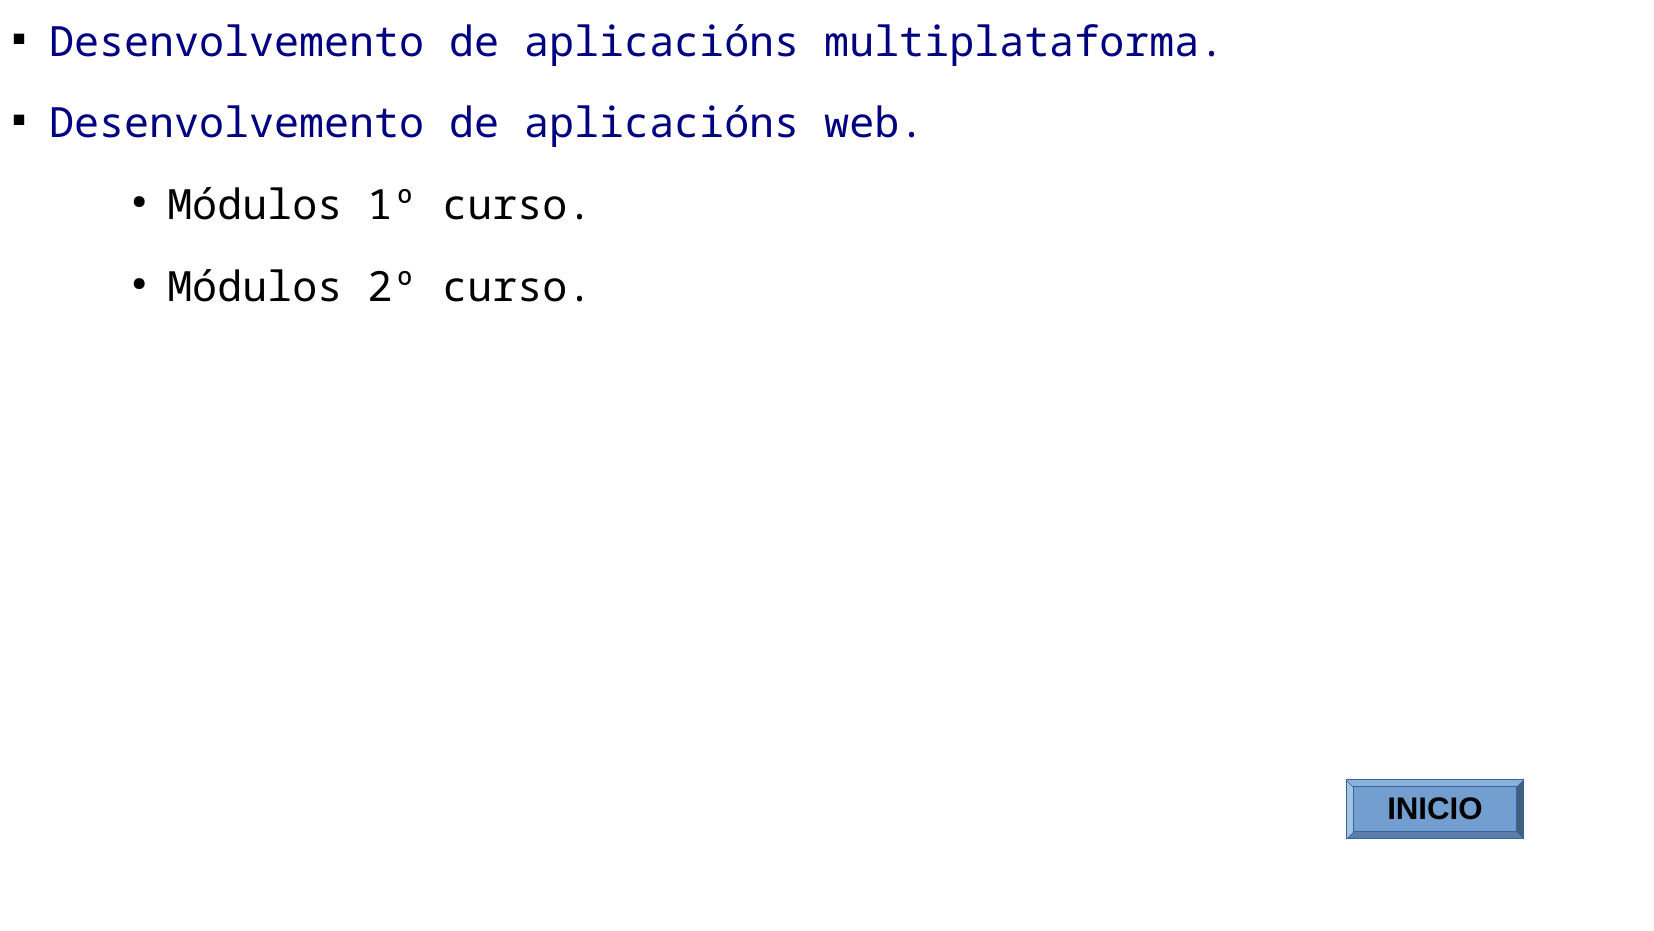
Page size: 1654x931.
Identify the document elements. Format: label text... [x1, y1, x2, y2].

text_box INICIO [1354, 787, 1516, 831]
text_box Desenvolvemento de aplicacións multiplataforma. Desenvolvemento de aplicacións web. Módulos 1º curso. Módulos 2º curso. [0, 3, 1648, 931]
